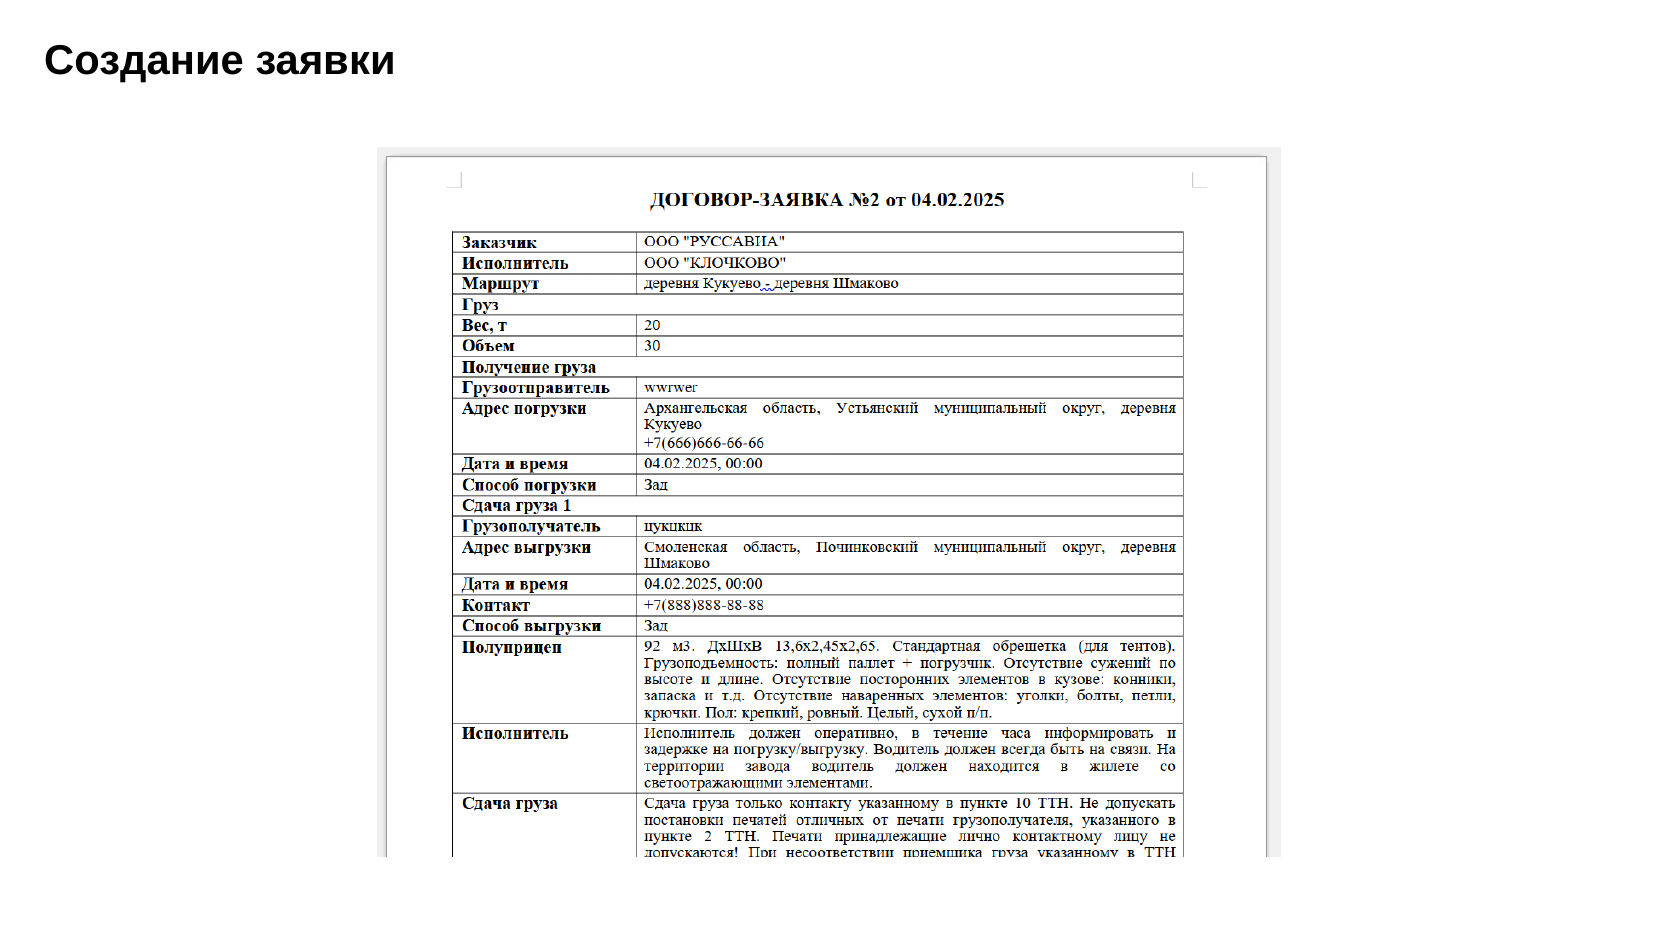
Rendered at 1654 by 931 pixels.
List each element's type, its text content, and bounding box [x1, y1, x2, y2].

text_box Создание заявки [29, 29, 411, 91]
picture [377, 147, 1281, 857]
